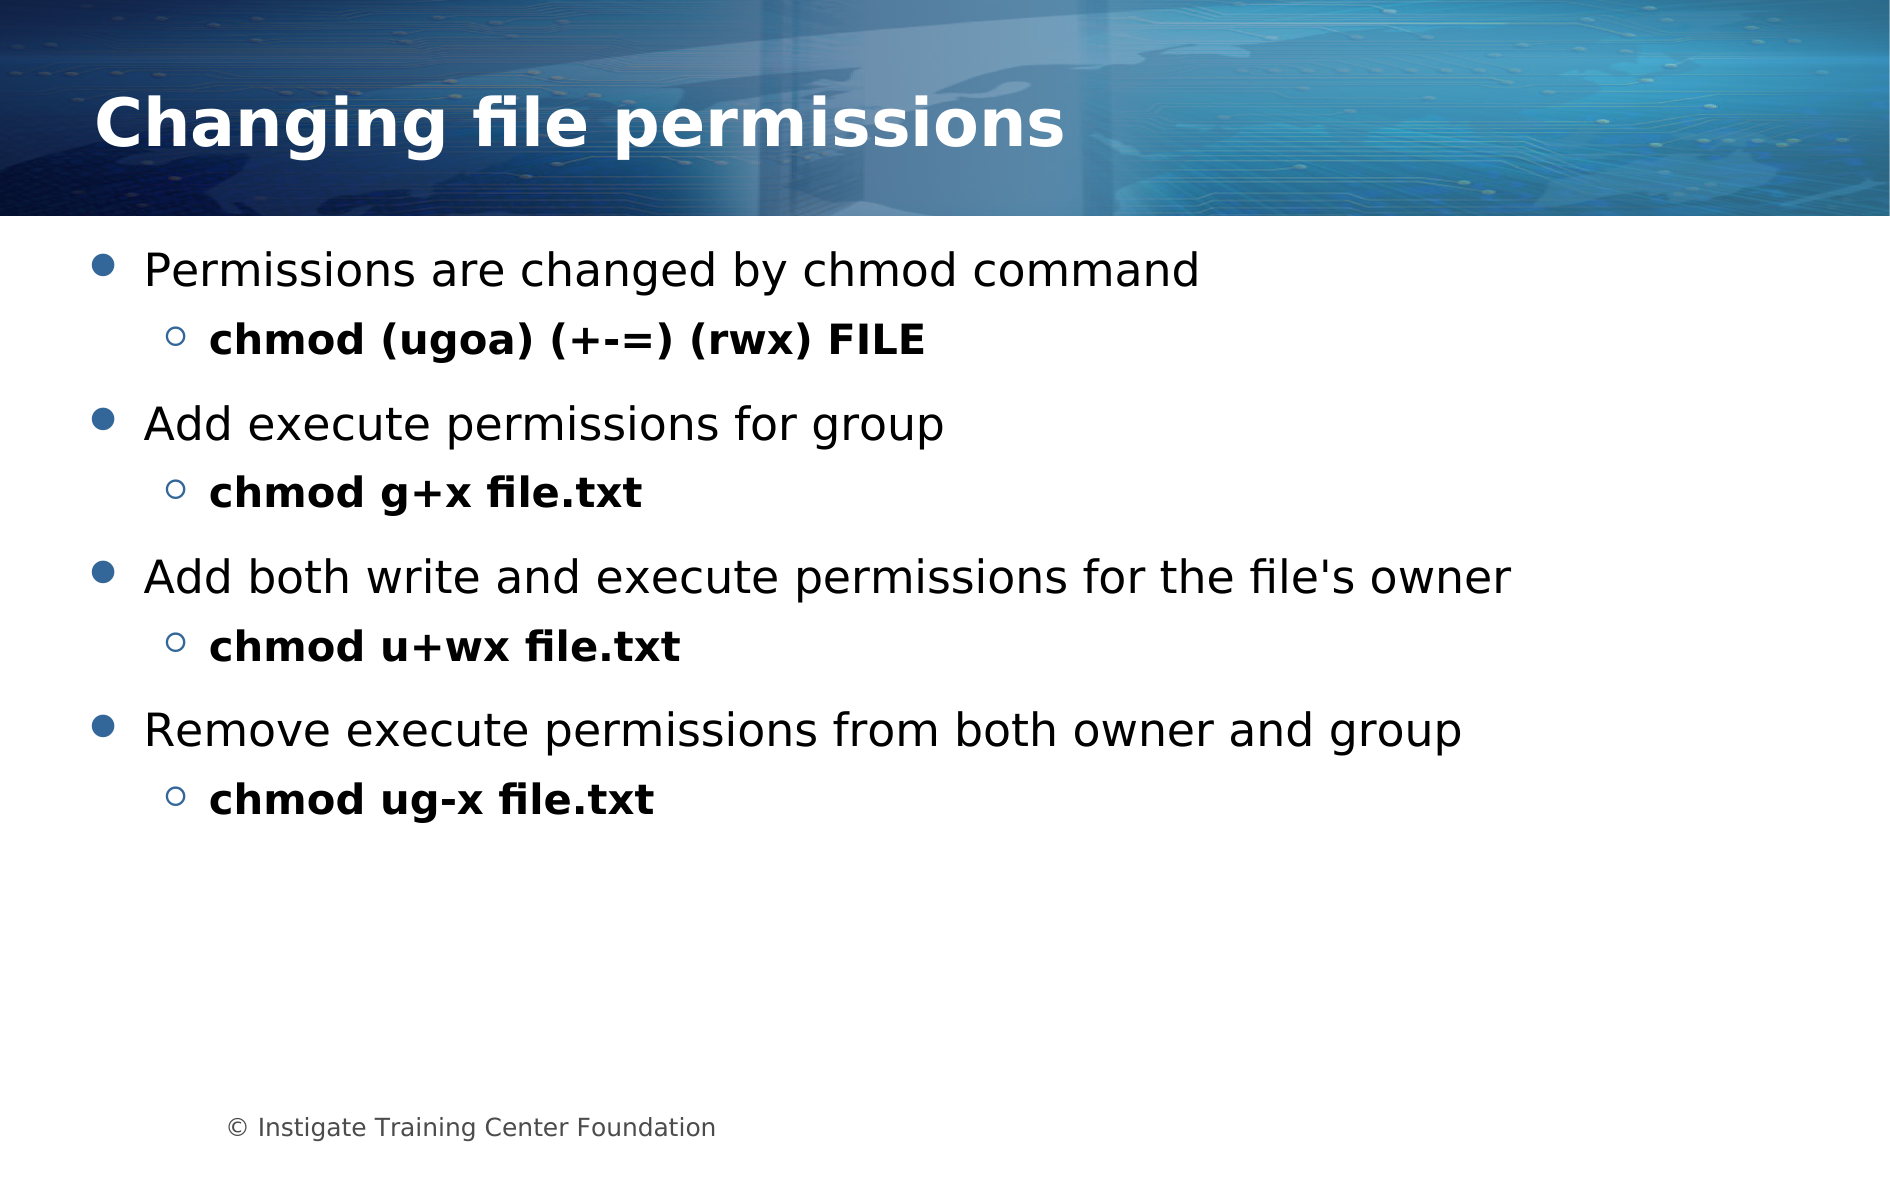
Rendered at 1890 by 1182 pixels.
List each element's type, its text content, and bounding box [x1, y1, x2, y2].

list Permissions are changed by chmod command chmod (ugoa) (+-=) (rwx) FILE Add execute permissions for group chmod g+x file.txt Add both write and execute permissions for the file's owner chmod u+wx file.txt Remove execute permissions from both owner and group chmod ug-x file.txt [88, 228, 1788, 914]
picture [0, 0, 1890, 216]
title Changing file permissions [94, 47, 1793, 217]
